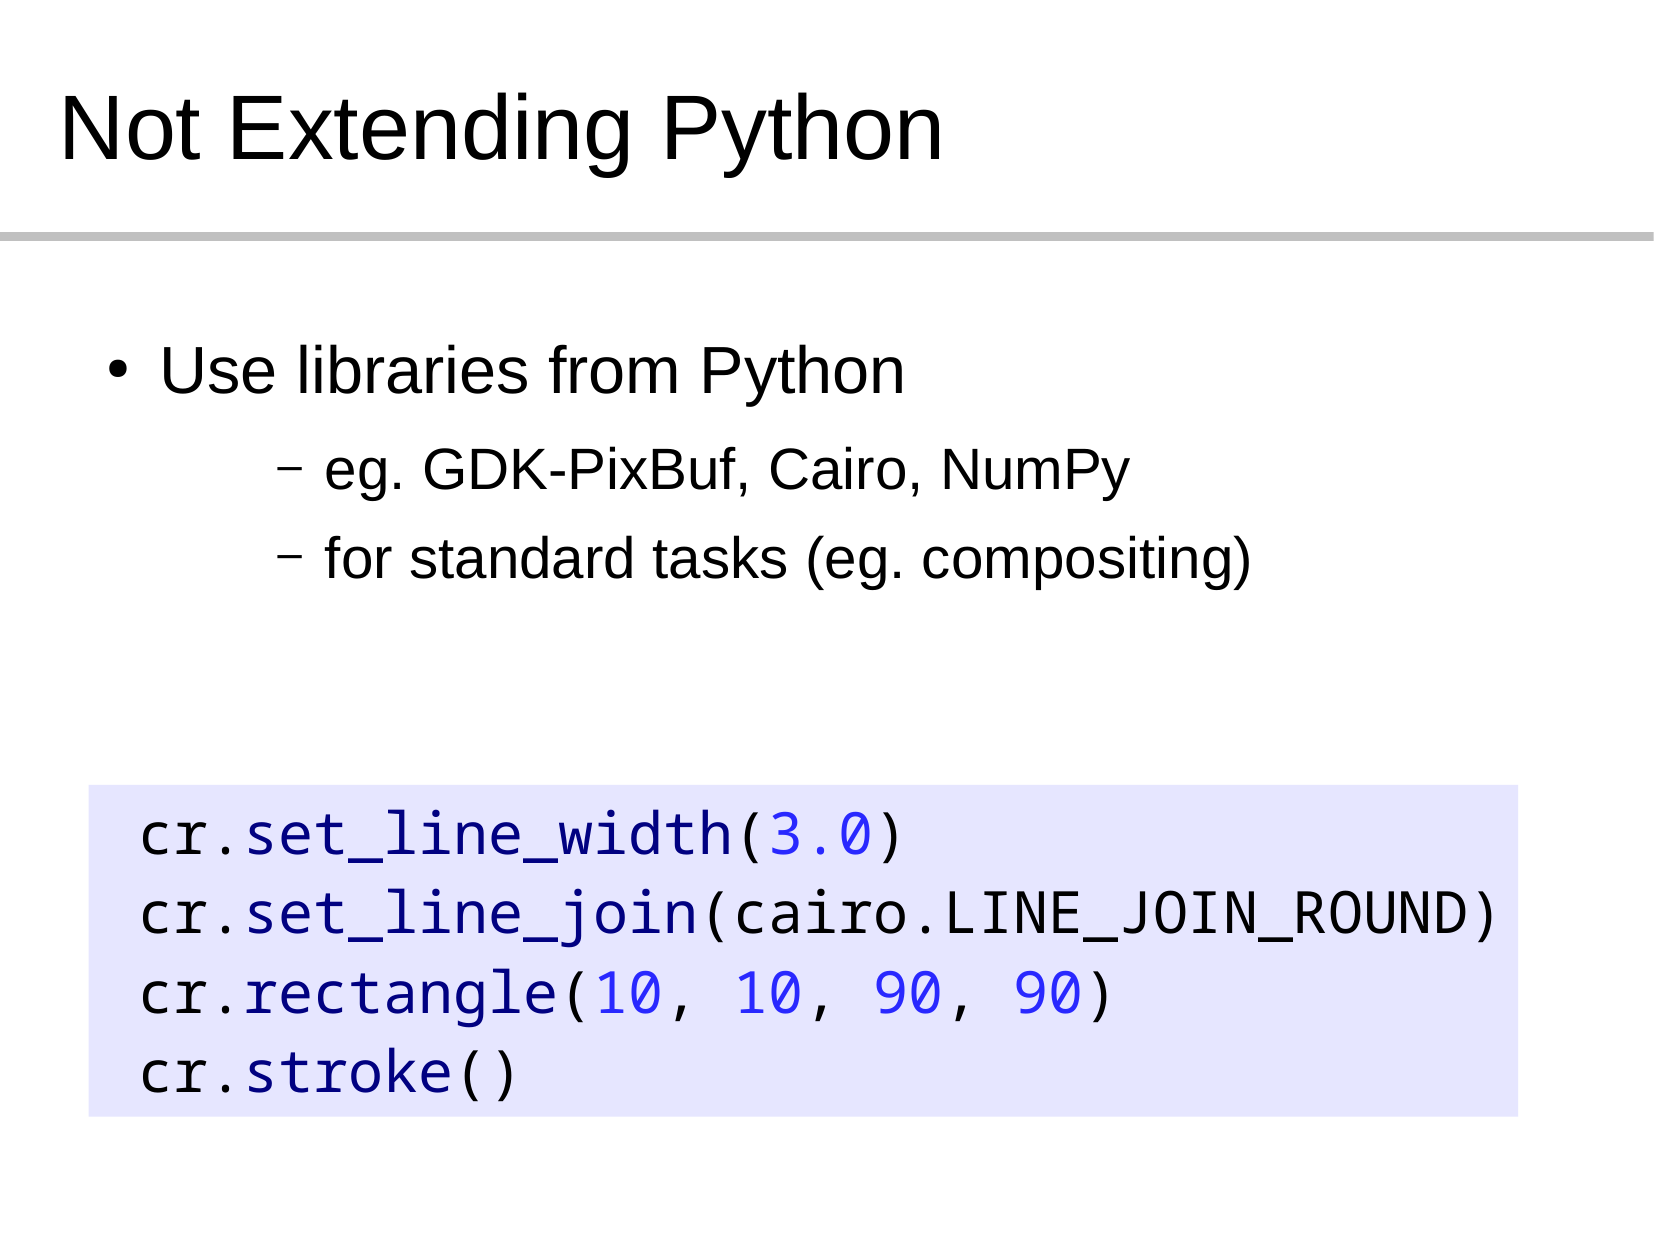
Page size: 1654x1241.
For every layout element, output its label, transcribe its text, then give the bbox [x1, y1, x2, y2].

list Use libraries from Python eg. GDK-PixBuf, Cairo, NumPy for standard tasks (eg. compositing) [88, 333, 1571, 1152]
title Not Extending Python [59, 49, 1595, 207]
text_box cr.set_line_width(3.0) cr.set_line_join(cairo.LINE_JOIN_ROUND) cr.rectangle(10, 10, 90, 90) cr.stroke() [88, 784, 1519, 1063]
